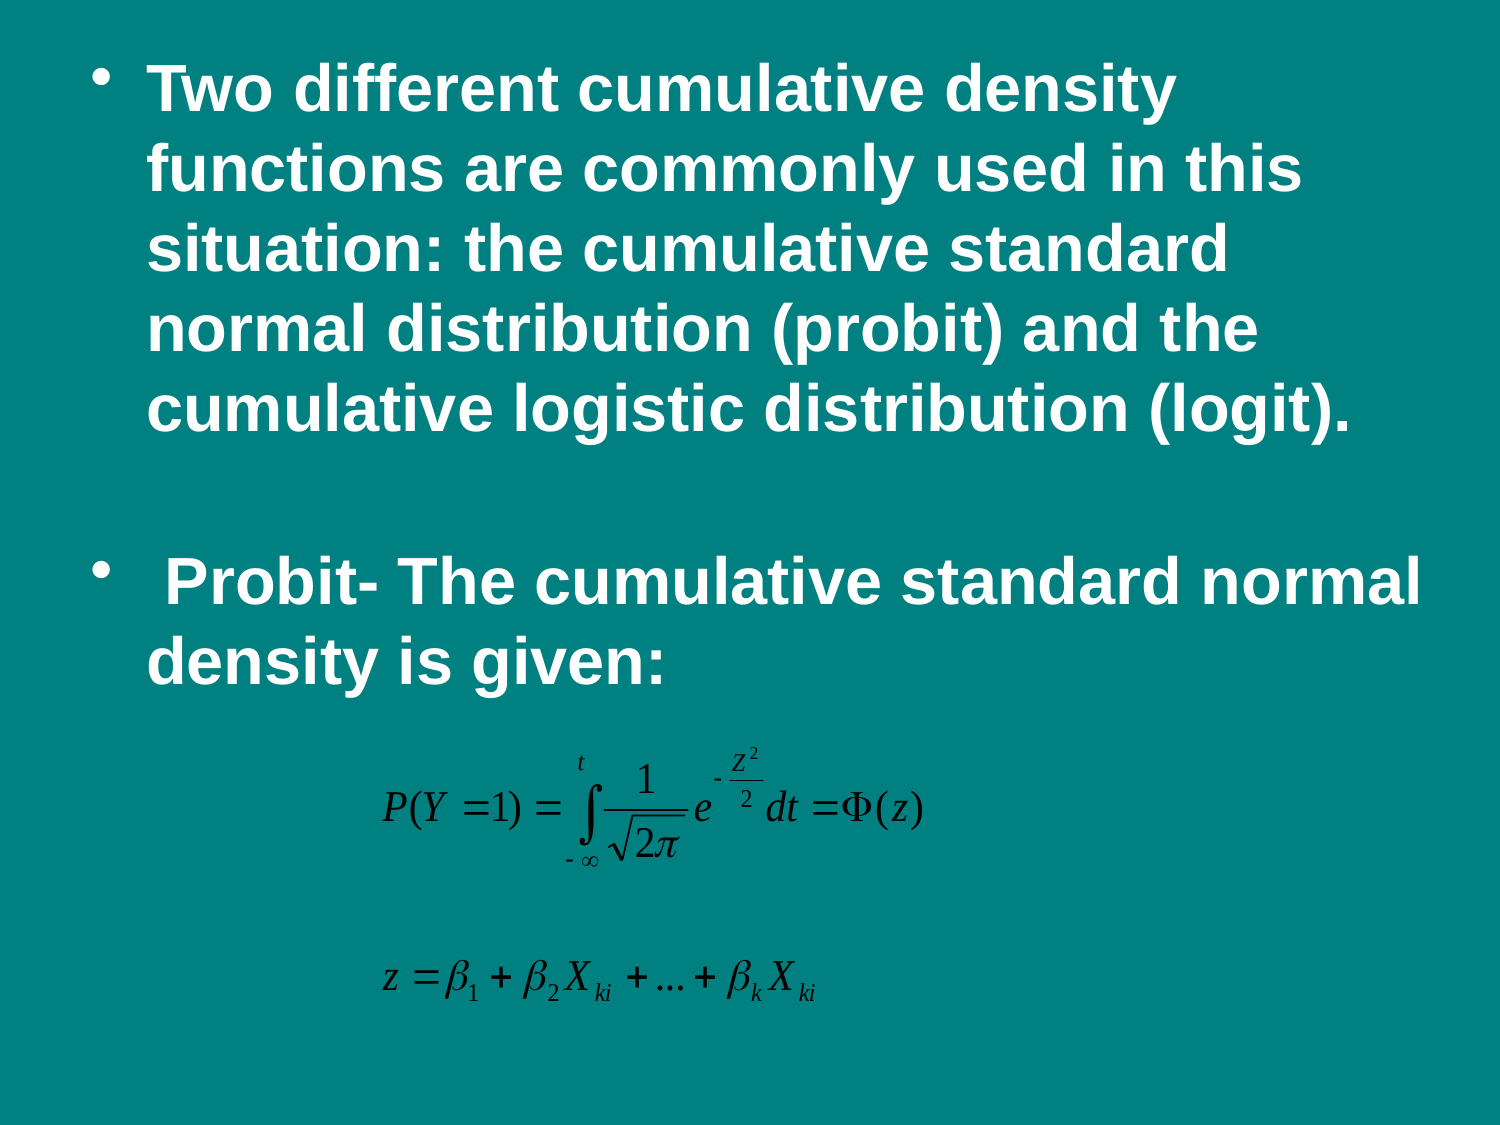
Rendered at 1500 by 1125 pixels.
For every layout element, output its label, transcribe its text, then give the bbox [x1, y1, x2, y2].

list Two different cumulative density functions are commonly used in this situation: the cumulative standard normal distribution (probit) and the cumulative logistic distribution (logit). Probit- The cumulative standard normal density is given: [75, 37, 1463, 1088]
picture [375, 737, 934, 1013]
